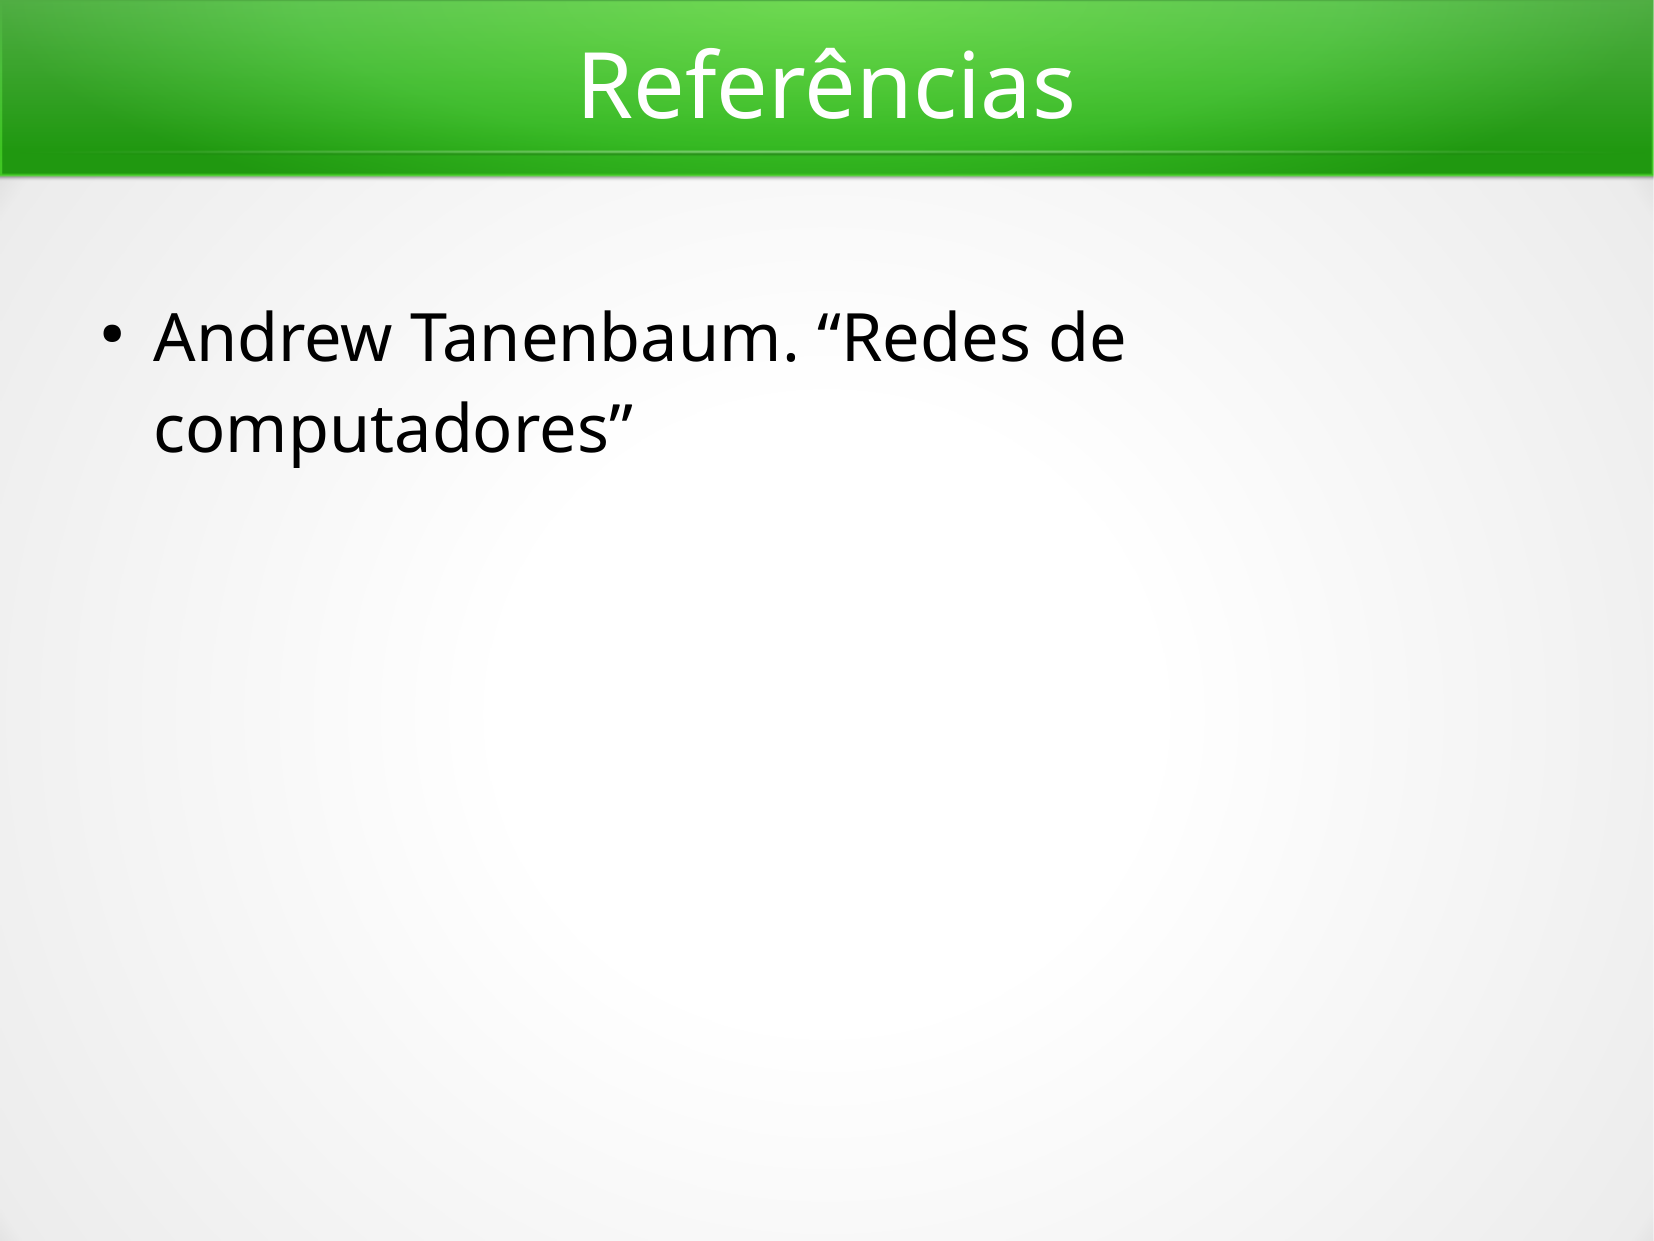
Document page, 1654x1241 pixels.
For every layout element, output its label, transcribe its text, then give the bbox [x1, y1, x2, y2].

list Andrew Tanenbaum. “Redes de computadores” [82, 290, 1571, 1010]
picture [0, 0, 1654, 1241]
title Referências [82, 11, 1571, 154]
